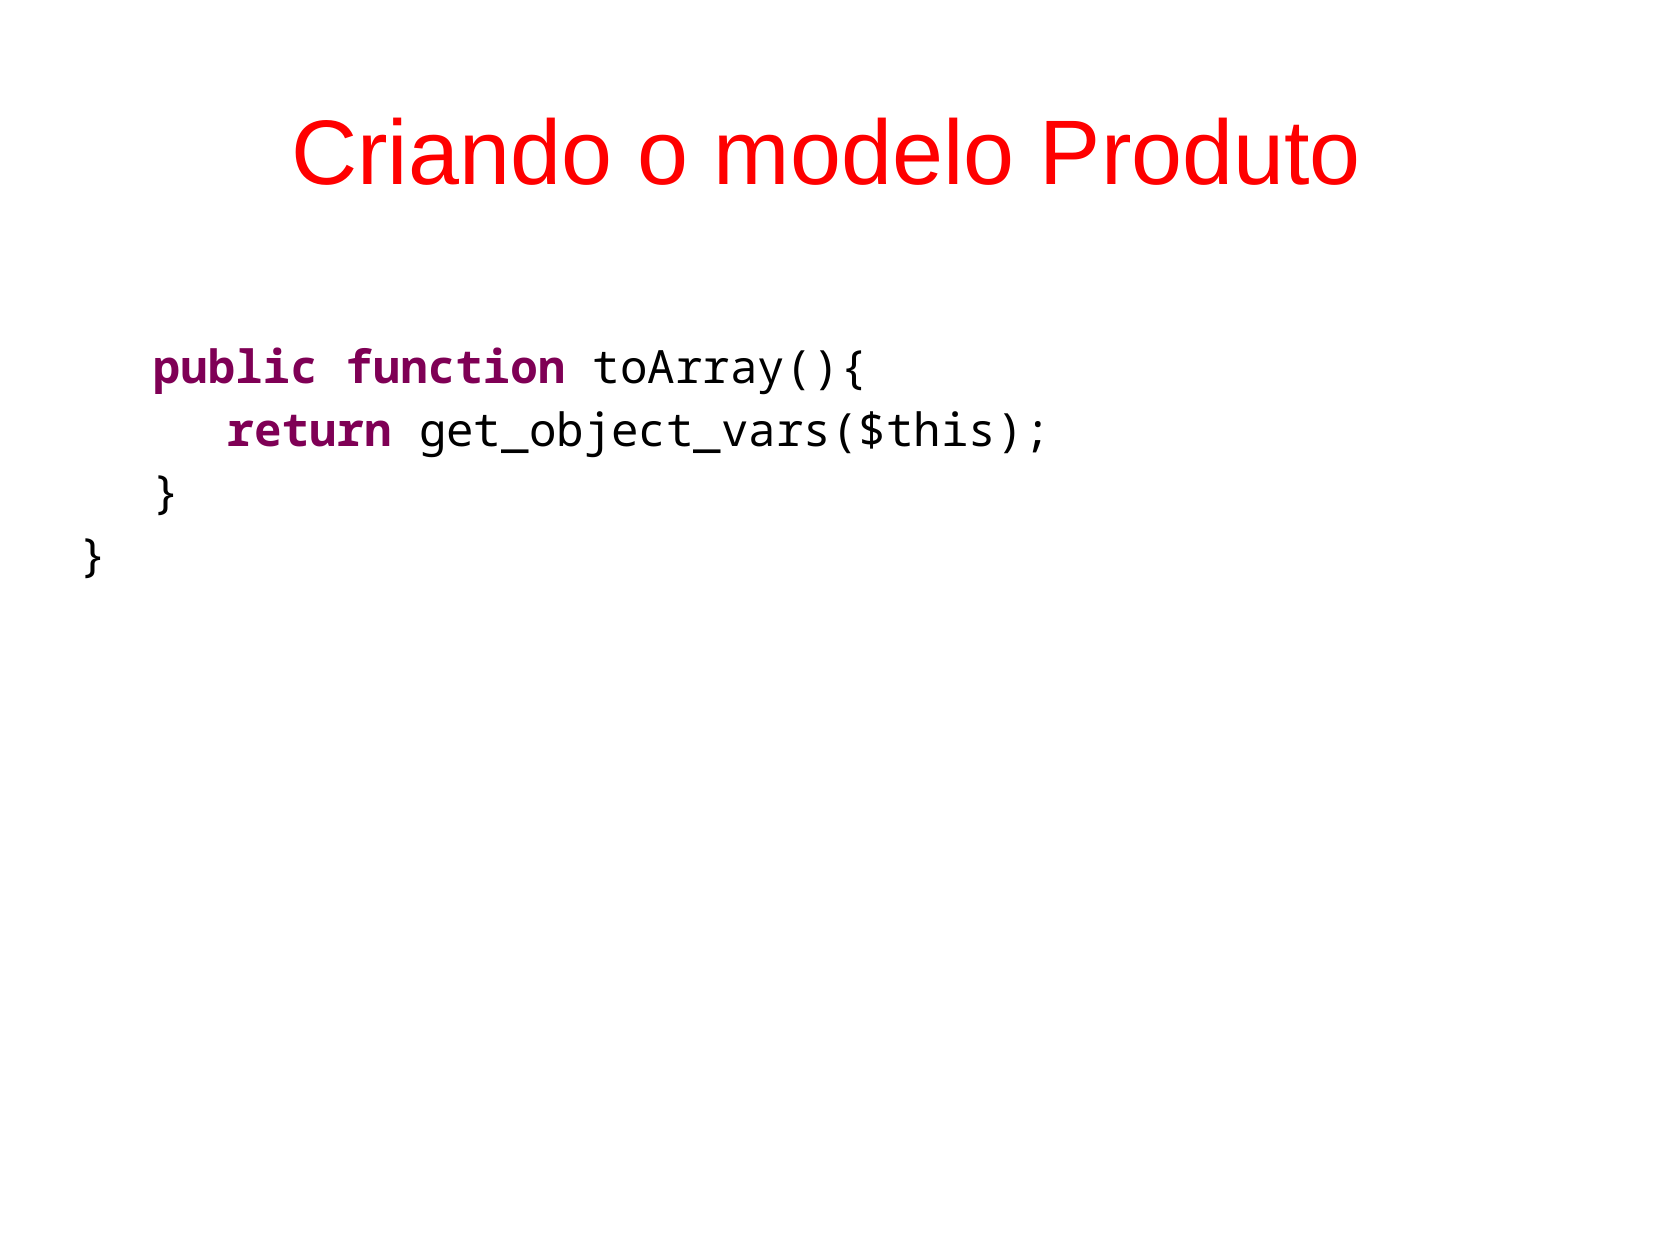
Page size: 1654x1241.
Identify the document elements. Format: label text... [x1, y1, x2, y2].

text_box public function toArray(){ return get_object_vars($this); } } [64, 327, 1565, 1241]
title Criando o modelo Produto [82, 49, 1571, 257]
